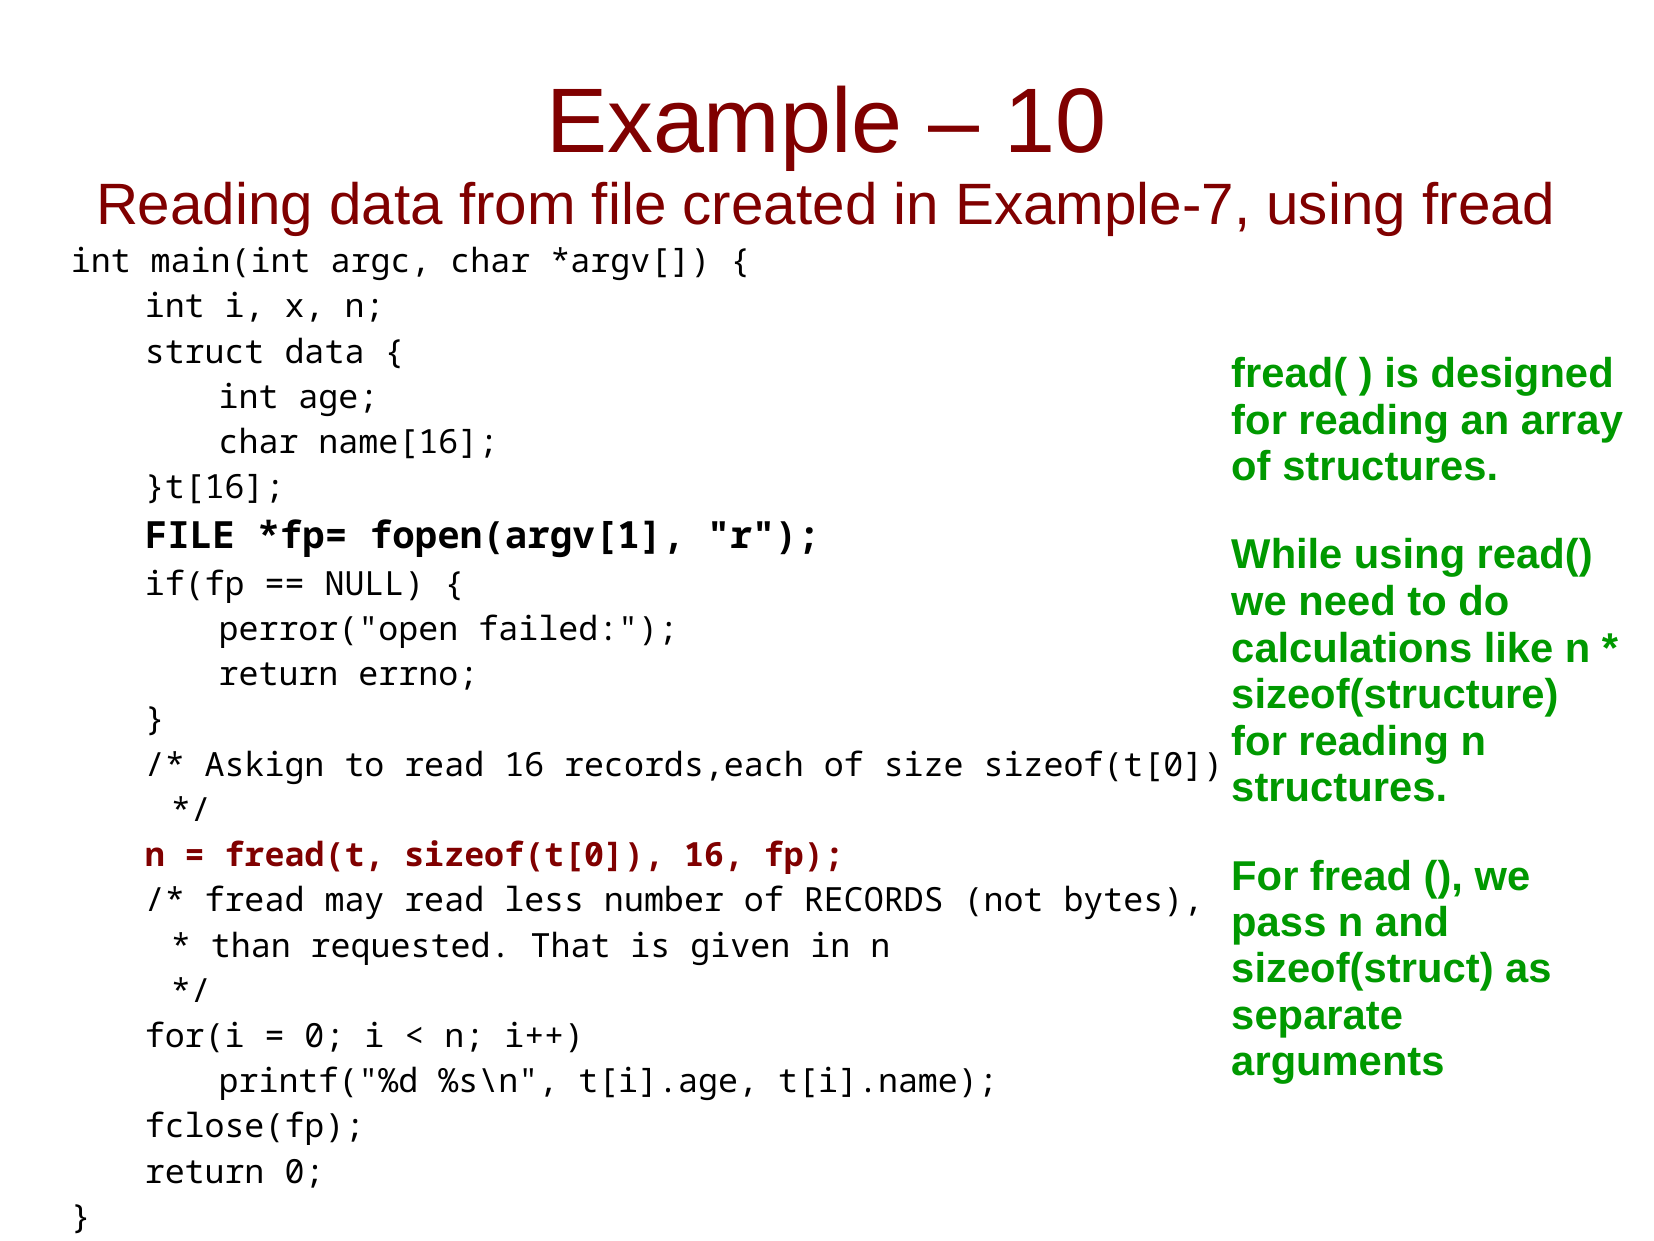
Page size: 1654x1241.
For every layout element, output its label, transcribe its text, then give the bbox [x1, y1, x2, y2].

text_box fread( ) is designed for reading an array of structures. While using read() we need to do calculations like n * sizeof(structure) for reading n structures. For fread (), we pass n and sizeof(struct) as separate arguments [1216, 342, 1642, 1092]
title Example – 10 Reading data from file created in Example-7, using fread [82, 49, 1571, 257]
subtitle int main(int argc, char *argv[]) { int i, x, n; struct data { int age; char name[16]; }t[16]; FILE *fp= fopen(argv[1], "r"); if(fp == NULL) { perror("open failed:"); return errno; } /* Askign to read 16 records,each of size sizeof(t[0]) */ n = fread(t, sizeof(t[0]), 16, fp); /* fread may read less number of RECORDS (not bytes), * than requested. That is given in n */ for(i = 0; i < n; i++) printf("%d %s\n", t[i].age, t[i].name); fclose(fp); return 0; } [70, 275, 1229, 1241]
